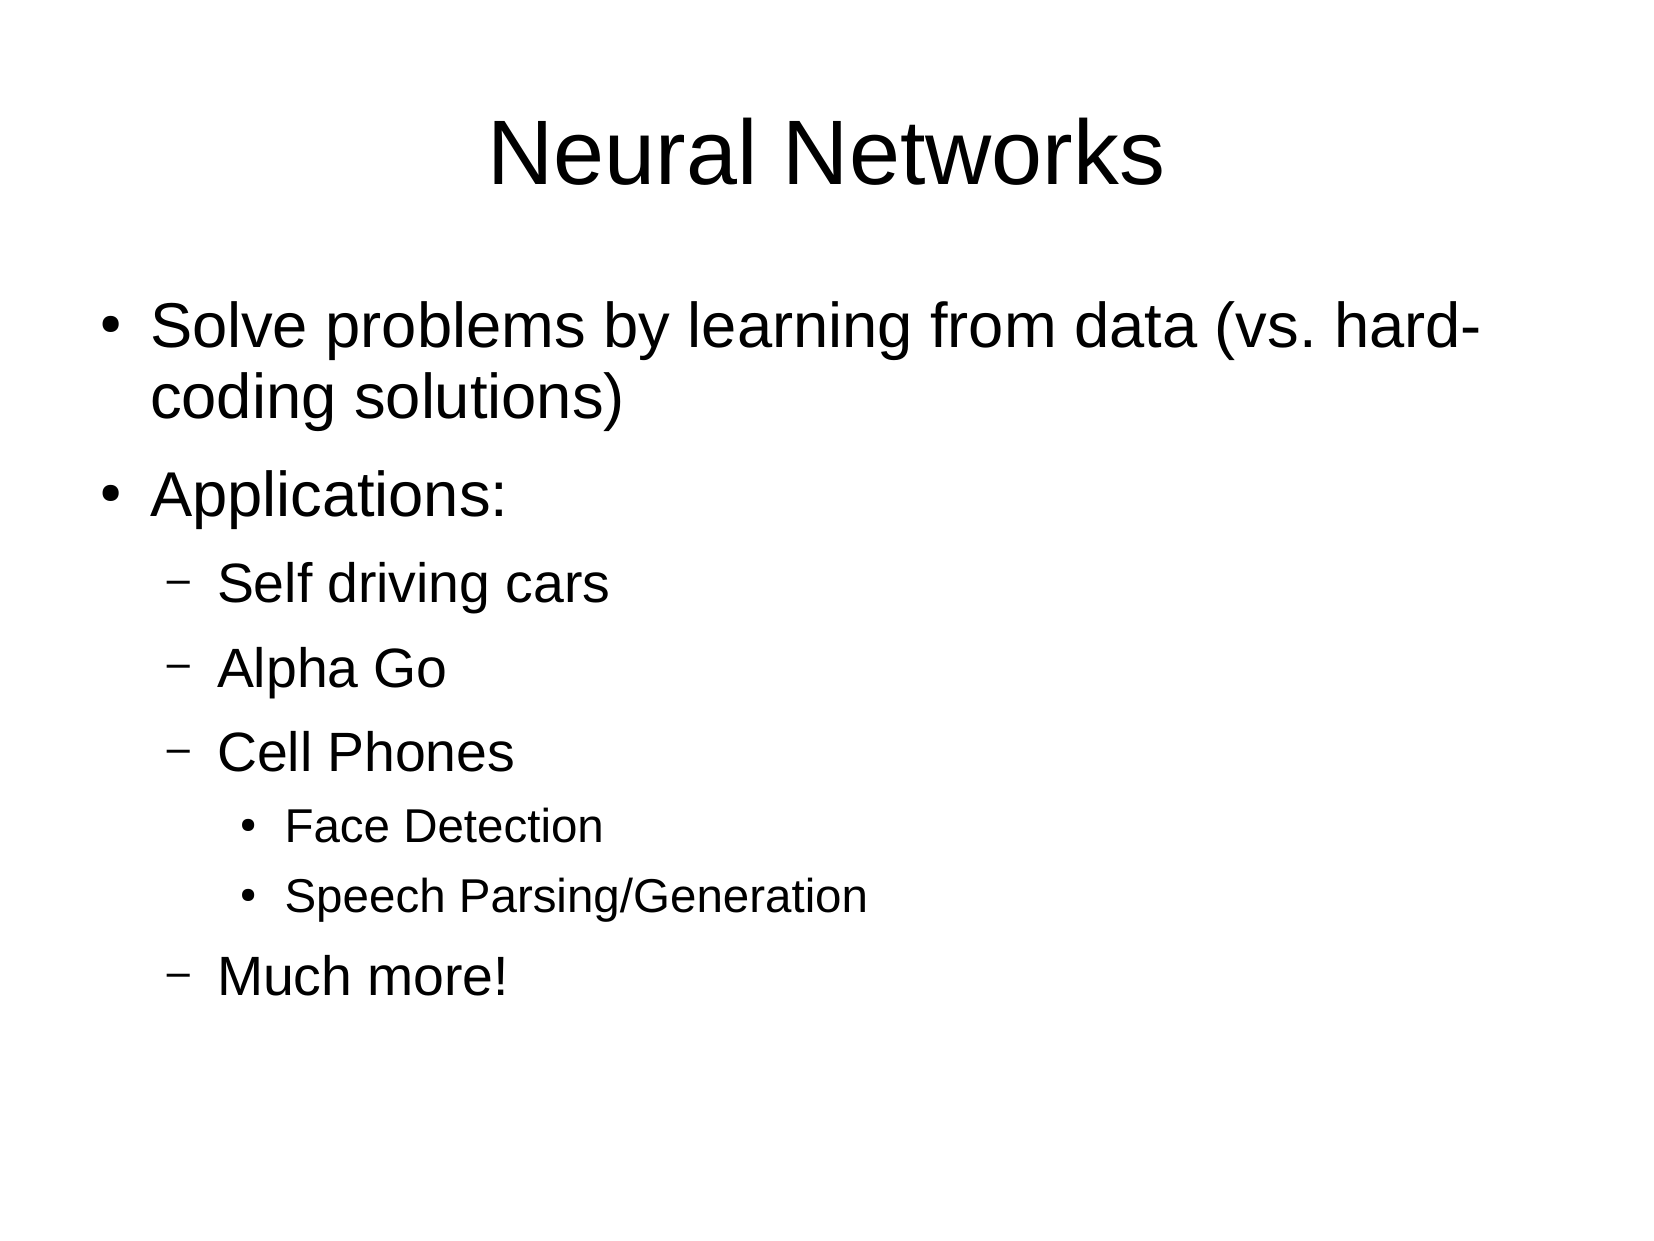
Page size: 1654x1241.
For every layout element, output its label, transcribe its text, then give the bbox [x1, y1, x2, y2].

list Solve problems by learning from data (vs. hard-coding solutions) Applications: Self driving cars Alpha Go Cell Phones Face Detection Speech Parsing/Generation Much more! [82, 290, 1571, 1010]
title Neural Networks [82, 49, 1571, 257]
